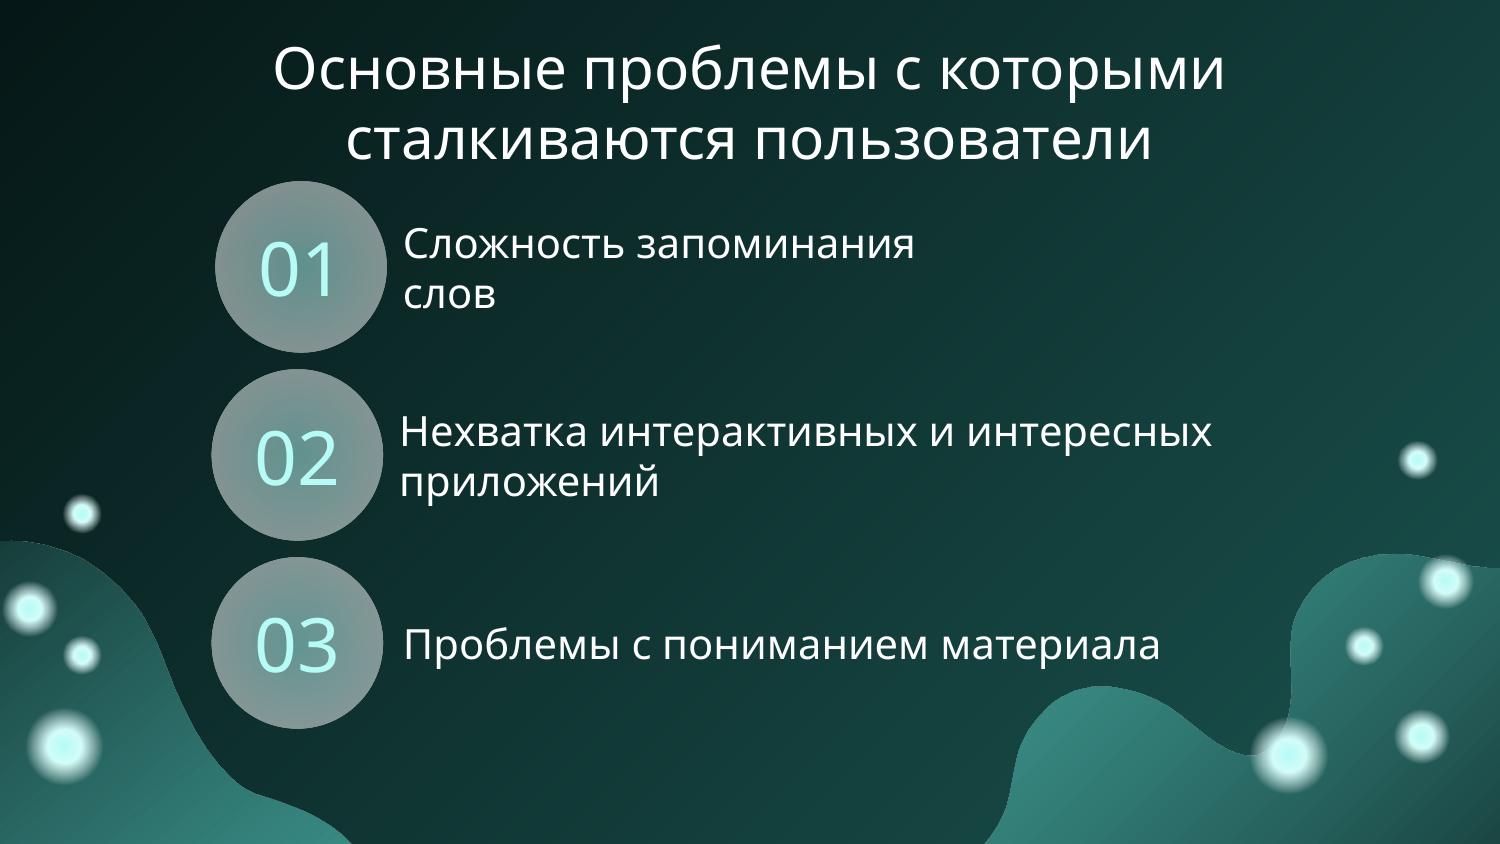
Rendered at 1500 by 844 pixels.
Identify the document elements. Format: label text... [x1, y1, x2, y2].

title 01 [215, 212, 387, 321]
text_box [234, 321, 368, 353]
text_box Проблемы с пониманием материала [387, 532, 1365, 753]
text_box [230, 697, 364, 729]
title 02 [211, 400, 384, 509]
text_box [231, 369, 364, 400]
text_box [230, 509, 364, 541]
title Основные проблемы с которыми сталкиваются пользователи [98, 16, 1402, 186]
text_box [235, 186, 367, 212]
subtitle Сложность запоминания слов [387, 212, 1024, 321]
text_box [230, 557, 364, 589]
subtitle Нехватка интерактивных и интересных приложений [384, 344, 1361, 565]
text_box 03 [211, 589, 384, 697]
